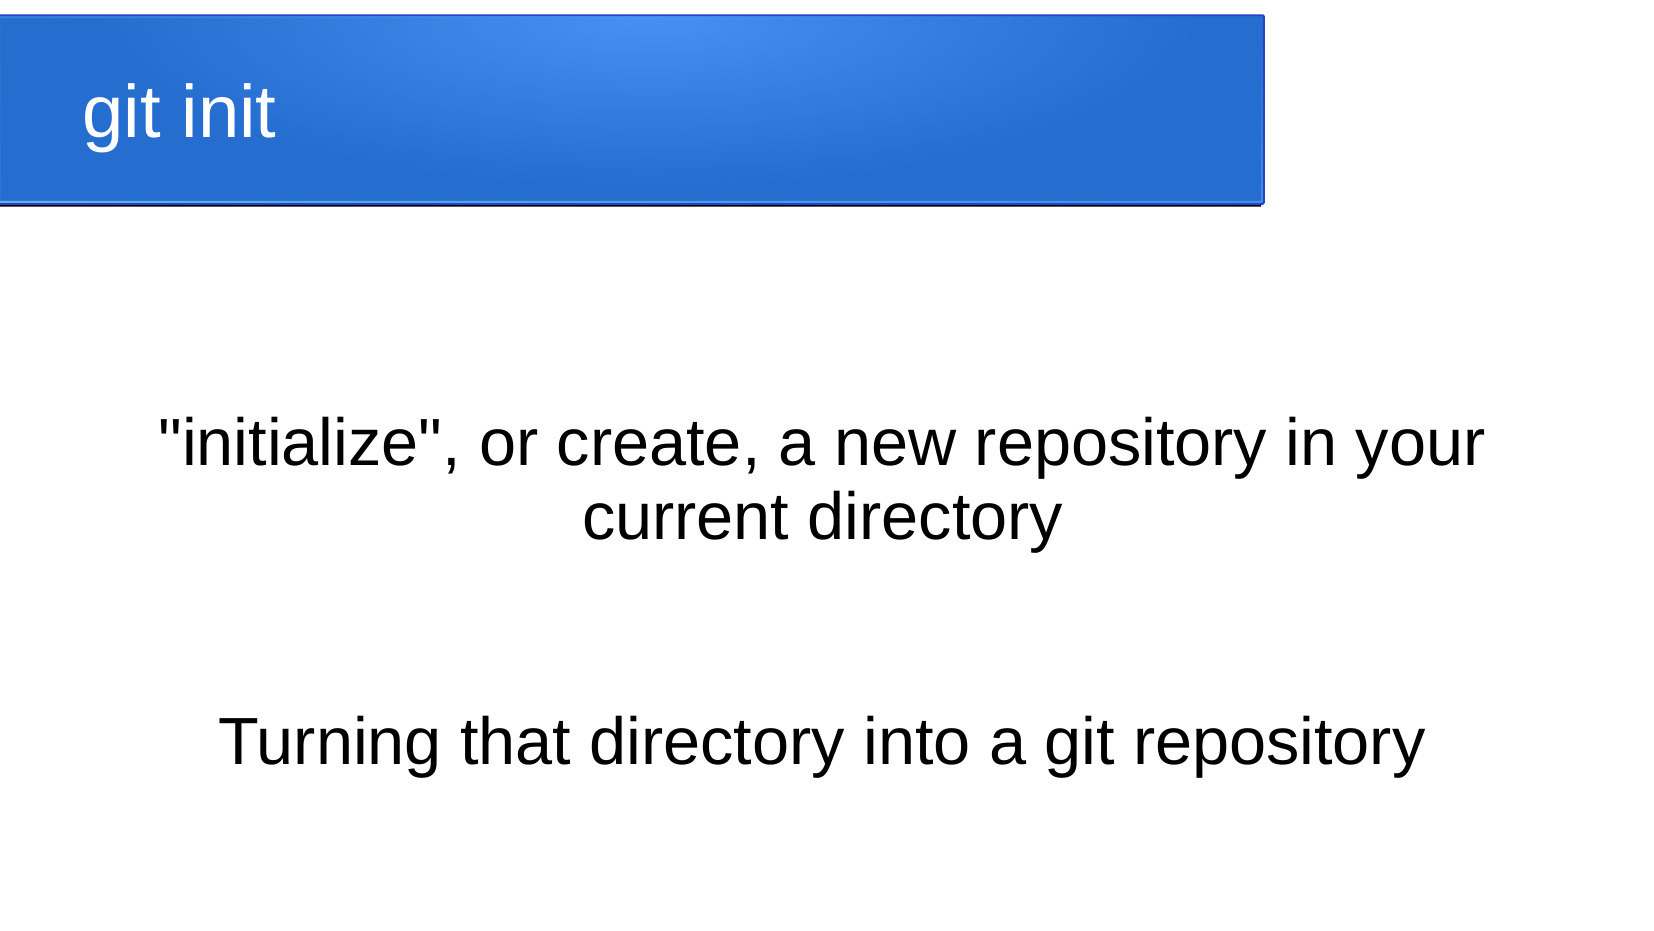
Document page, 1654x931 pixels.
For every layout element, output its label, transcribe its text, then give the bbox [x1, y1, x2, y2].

title git init [82, 35, 1235, 189]
subtitle "initialize", or create, a new repository in your current directory Turning that directory into a git repository [78, 329, 1567, 928]
